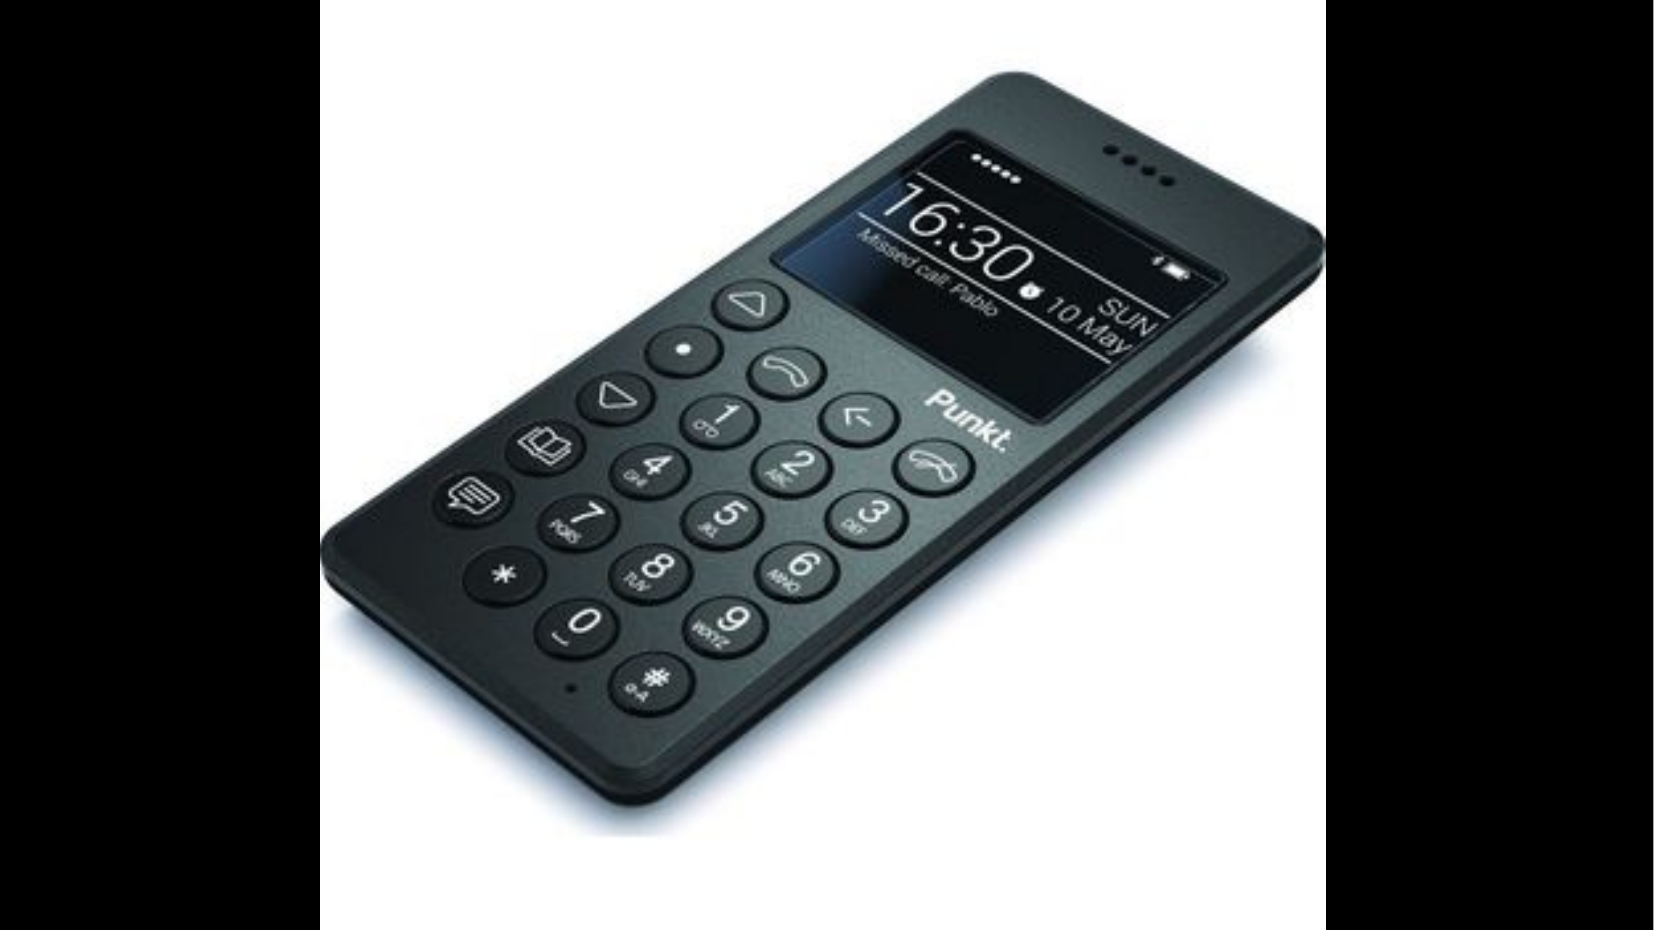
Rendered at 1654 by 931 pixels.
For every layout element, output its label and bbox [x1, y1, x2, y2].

picture [320, 0, 1326, 931]
